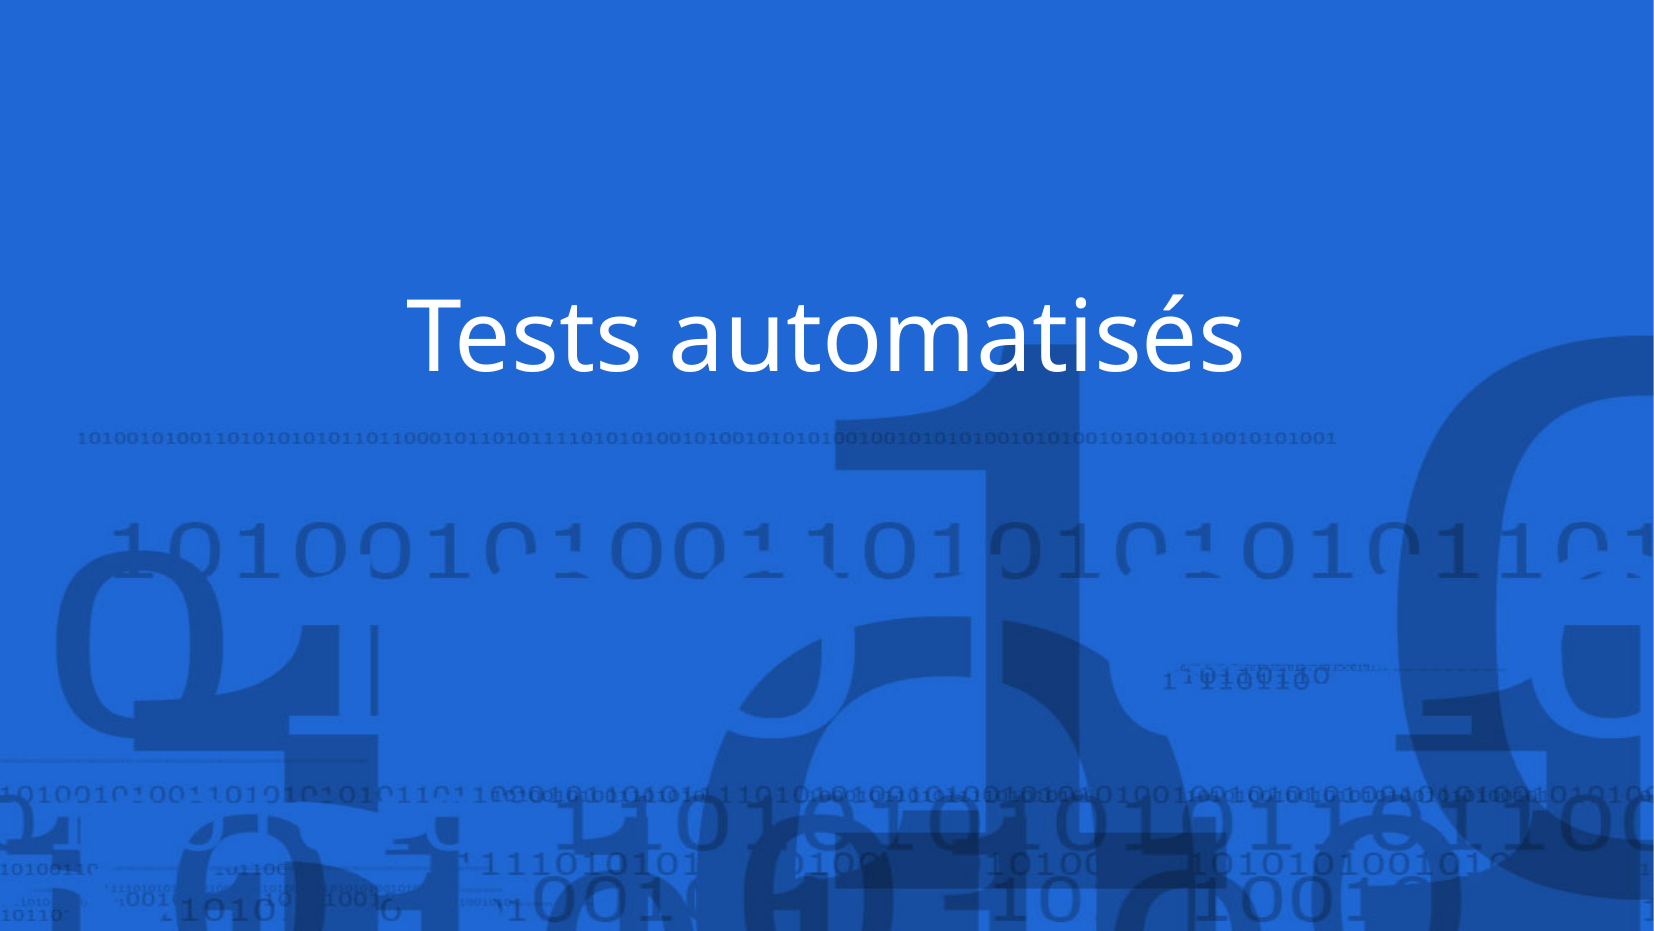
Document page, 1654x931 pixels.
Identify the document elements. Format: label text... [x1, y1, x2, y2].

title Tests automatisés [124, 187, 1530, 479]
picture [0, 0, 1654, 931]
